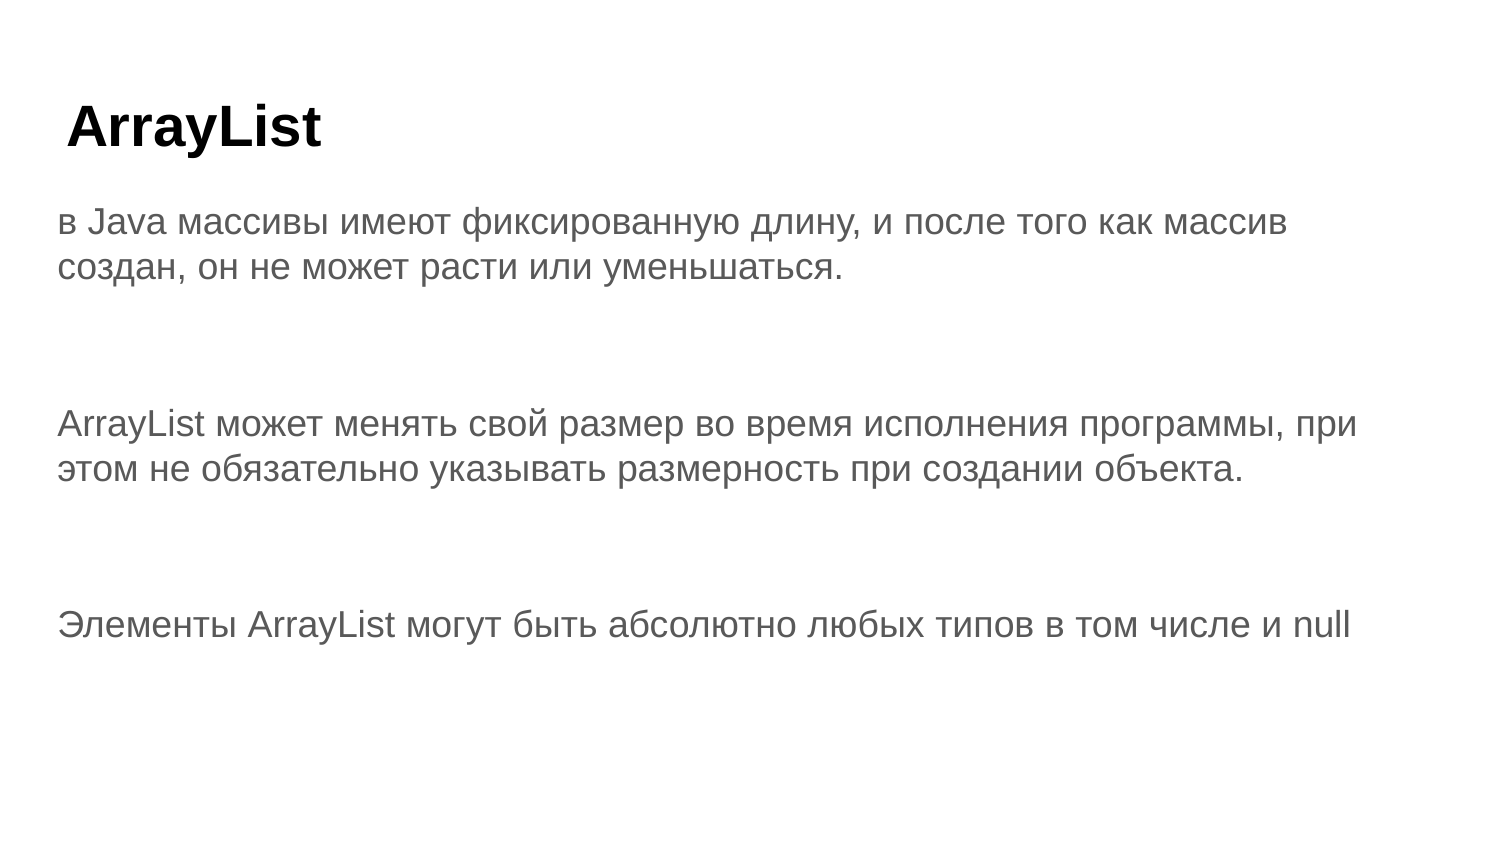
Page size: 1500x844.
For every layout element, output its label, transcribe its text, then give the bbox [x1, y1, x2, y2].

title ArrayList [51, 72, 1449, 167]
list в Java массивы имеют фиксированную длину, и после того как массив создан, он не может расти или уменьшаться. ArrayList может менять свой размер во время исполнения программы, при этом не обязательно указывать размерность при создании объекта. Элементы ArrayList могут быть абсолютно любых типов в том числе и null [42, 182, 1440, 743]
